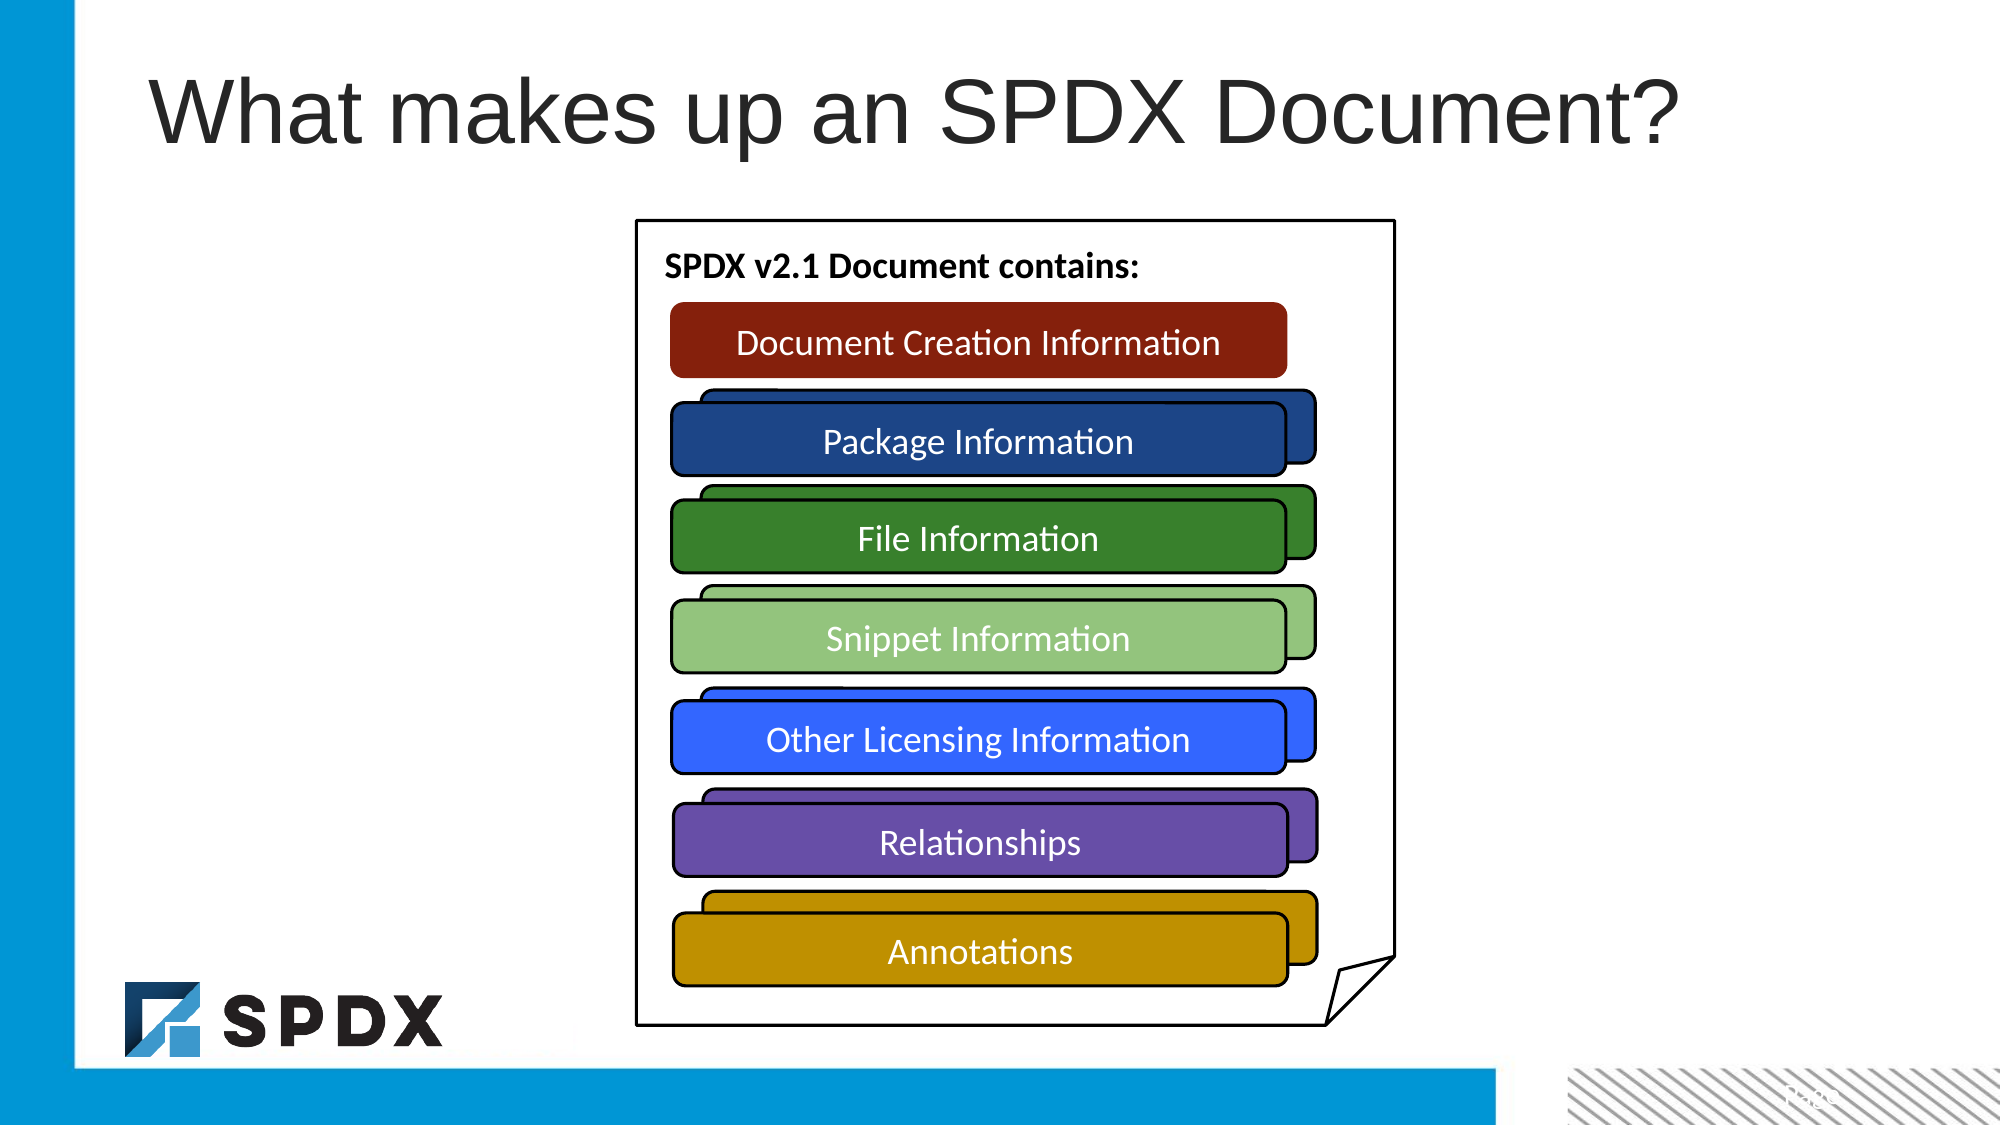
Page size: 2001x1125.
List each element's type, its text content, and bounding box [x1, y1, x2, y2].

text_box Other Licensing Information [701, 585, 1316, 659]
text_box Other Licensing Information [701, 688, 1316, 761]
picture [74, 0, 2000, 1125]
text_box Relationships [673, 803, 1288, 877]
text_box What makes up an SPDX Document? [133, 20, 1881, 208]
text_box File Information [671, 499, 1286, 573]
text_box Other Licensing Information [702, 788, 1318, 862]
text_box Other Licensing Information [702, 891, 1318, 965]
text_box Package Information [701, 390, 1316, 463]
text_box Document Creation Information [671, 303, 1286, 377]
text_box Snippet Information [671, 600, 1286, 673]
text_box Annotations [673, 912, 1288, 986]
text_box Other Licensing Information [671, 700, 1286, 774]
text_box Other Licensing Information [701, 485, 1316, 559]
text_box Page [1637, 1060, 1862, 1125]
text_box Package Information [671, 402, 1286, 476]
text_box SPDX v2.1 Document contains: [644, 220, 1208, 274]
